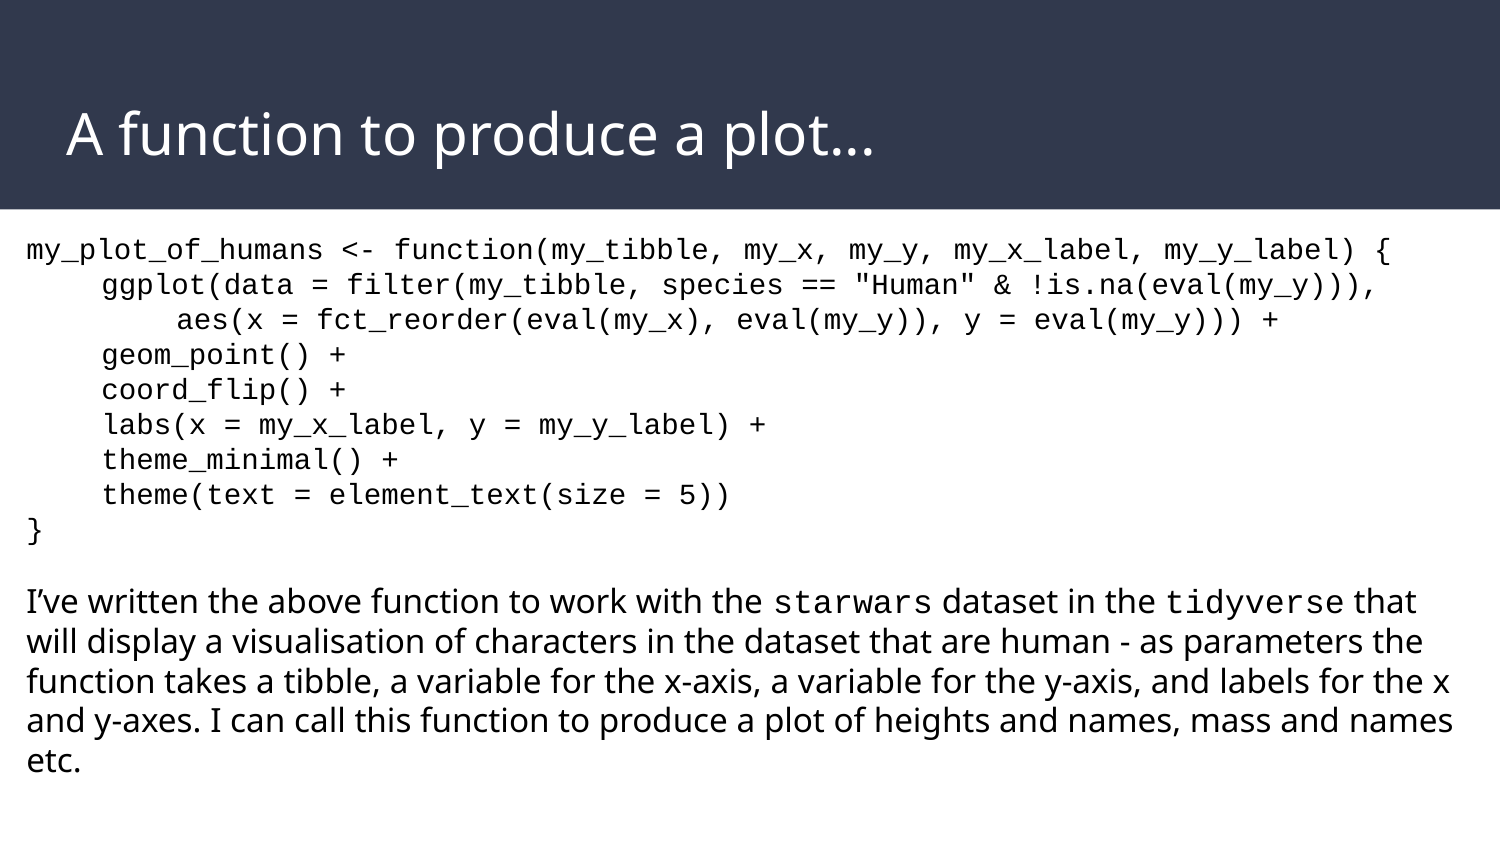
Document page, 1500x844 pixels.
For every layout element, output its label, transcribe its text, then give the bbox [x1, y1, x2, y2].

title A function to produce a plot... [51, 82, 1449, 185]
text_box my_plot_of_humans <- function(my_tibble, my_x, my_y, my_x_label, my_y_label) { ggplot(data = filter(my_tibble, species == "Human" & !is.na(eval(my_y))), aes(x = fct_reorder(eval(my_x), eval(my_y)), y = eval(my_y))) + geom_point() + coord_flip() + labs(x = my_x_label, y = my_y_label) + theme_minimal() + theme(text = element_text(size = 5)) } I’ve written the above function to work with the starwars dataset in the tidyverse that will display a visualisation of characters in the dataset that are human - as parameters the function takes a tibble, a variable for the x-axis, a variable for the y-axis, and labels for the x and y-axes. I can call this function to produce a plot of heights and names, mass and names etc. [11, 215, 1472, 826]
